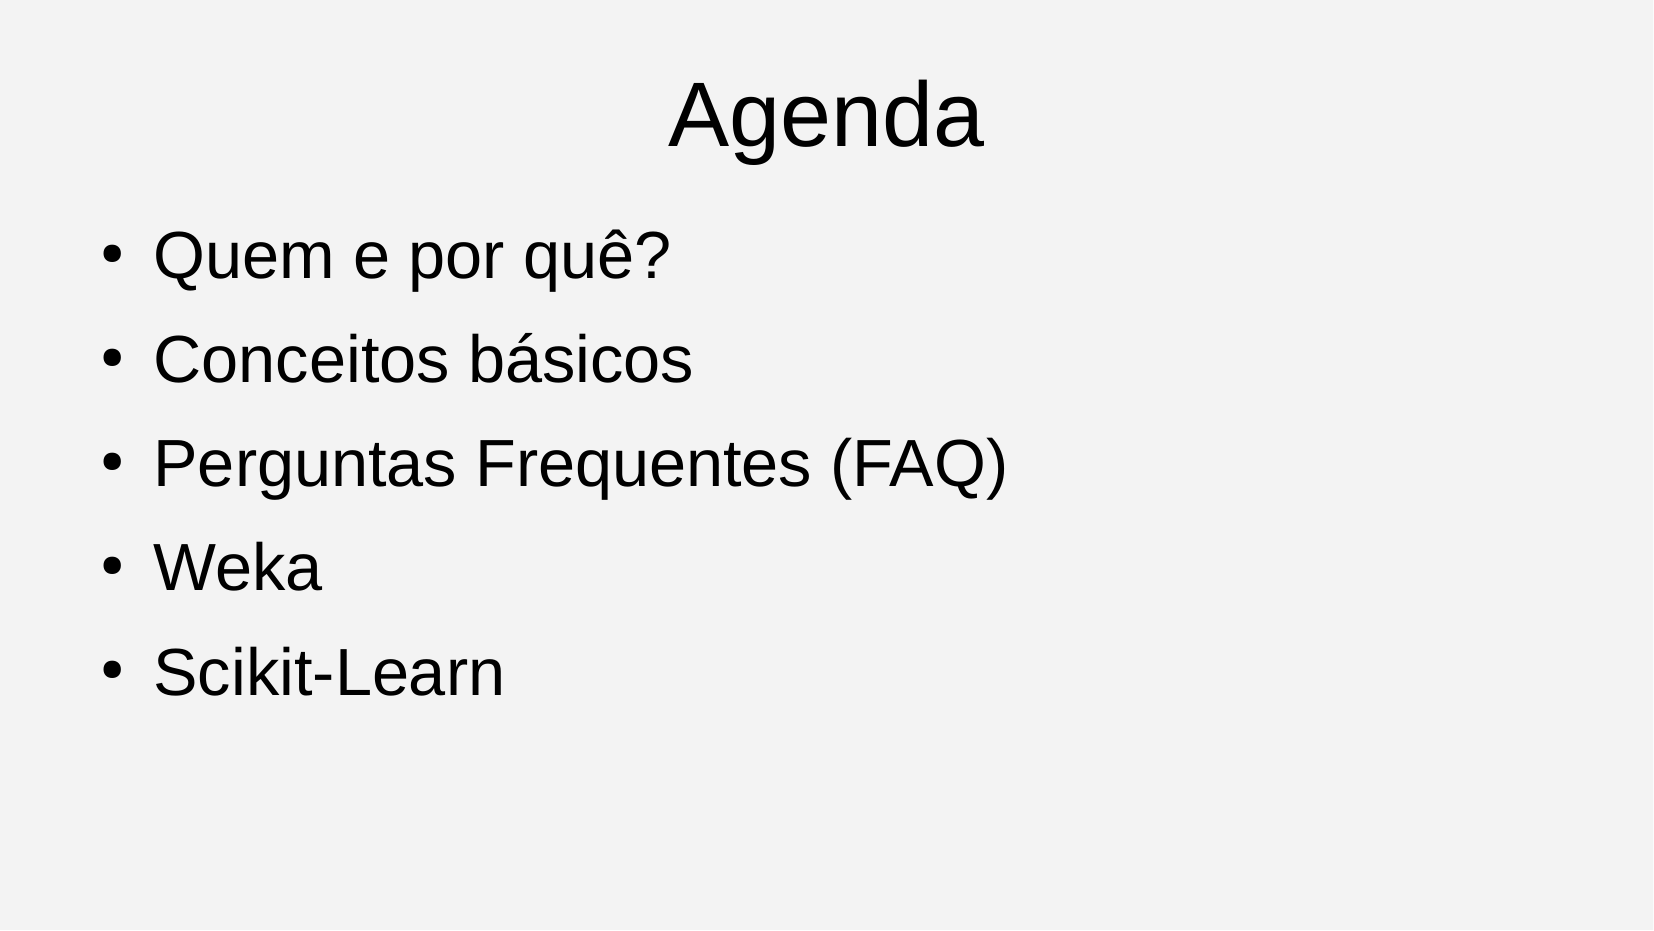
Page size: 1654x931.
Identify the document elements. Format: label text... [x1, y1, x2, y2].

title Agenda [82, 37, 1571, 193]
list Quem e por quê? Conceitos básicos Perguntas Frequentes (FAQ) Weka Scikit-Learn [82, 217, 1571, 758]
